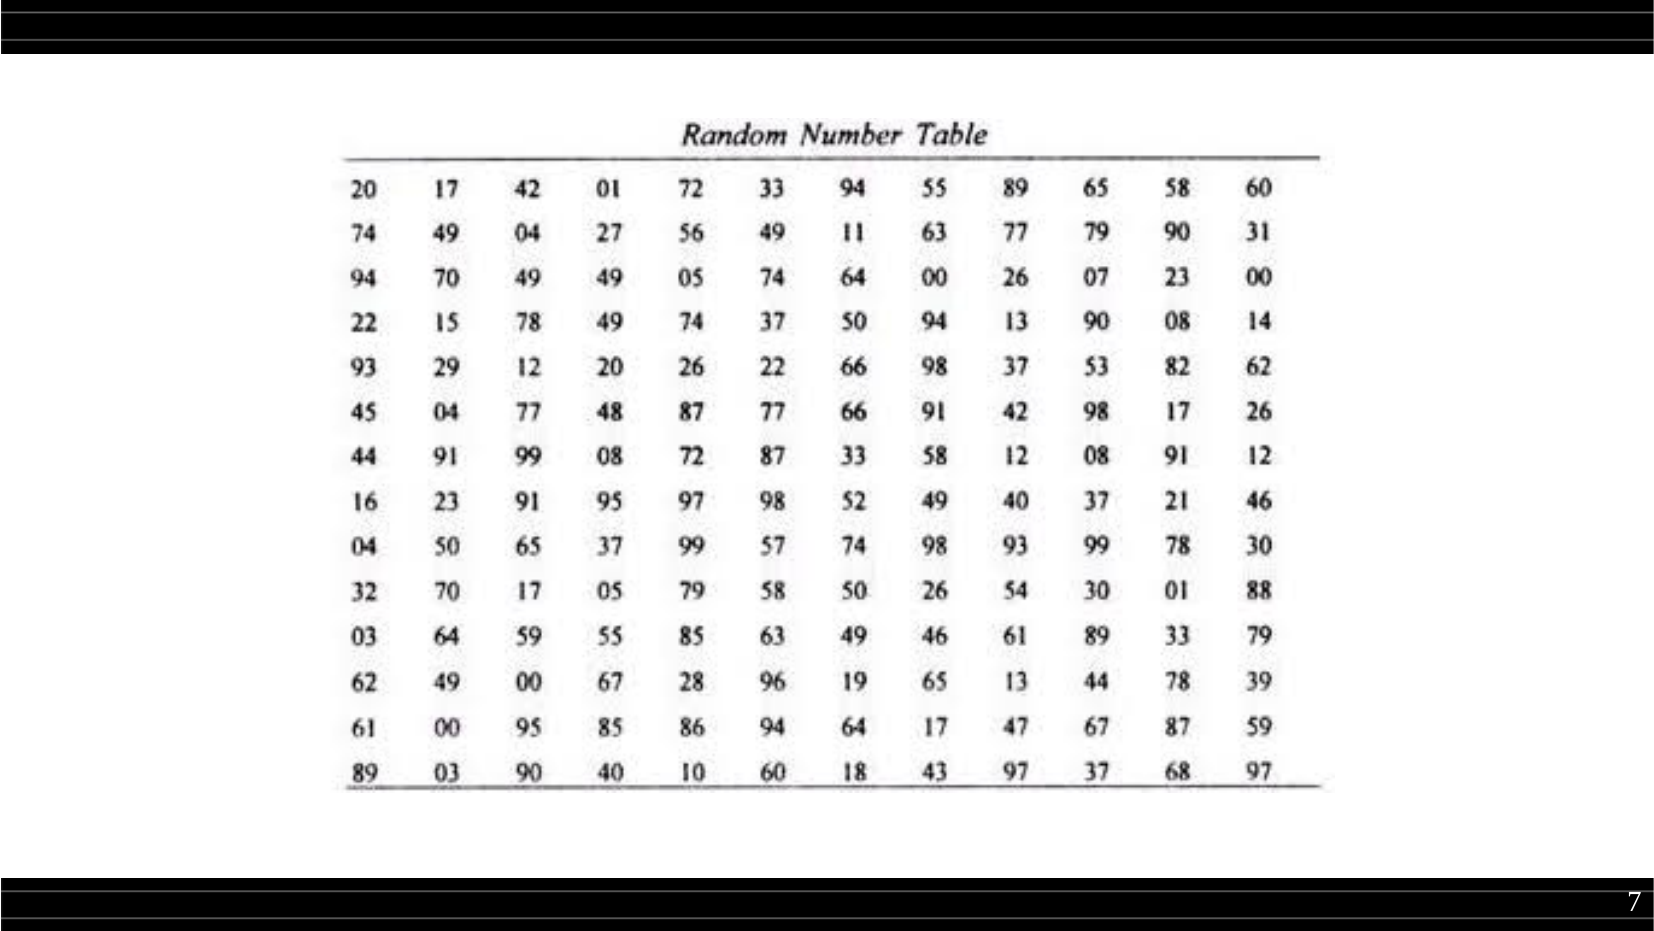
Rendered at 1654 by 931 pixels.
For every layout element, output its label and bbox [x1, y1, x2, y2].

picture [313, 118, 1335, 793]
picture [1, 878, 1654, 931]
picture [1, 0, 1654, 54]
